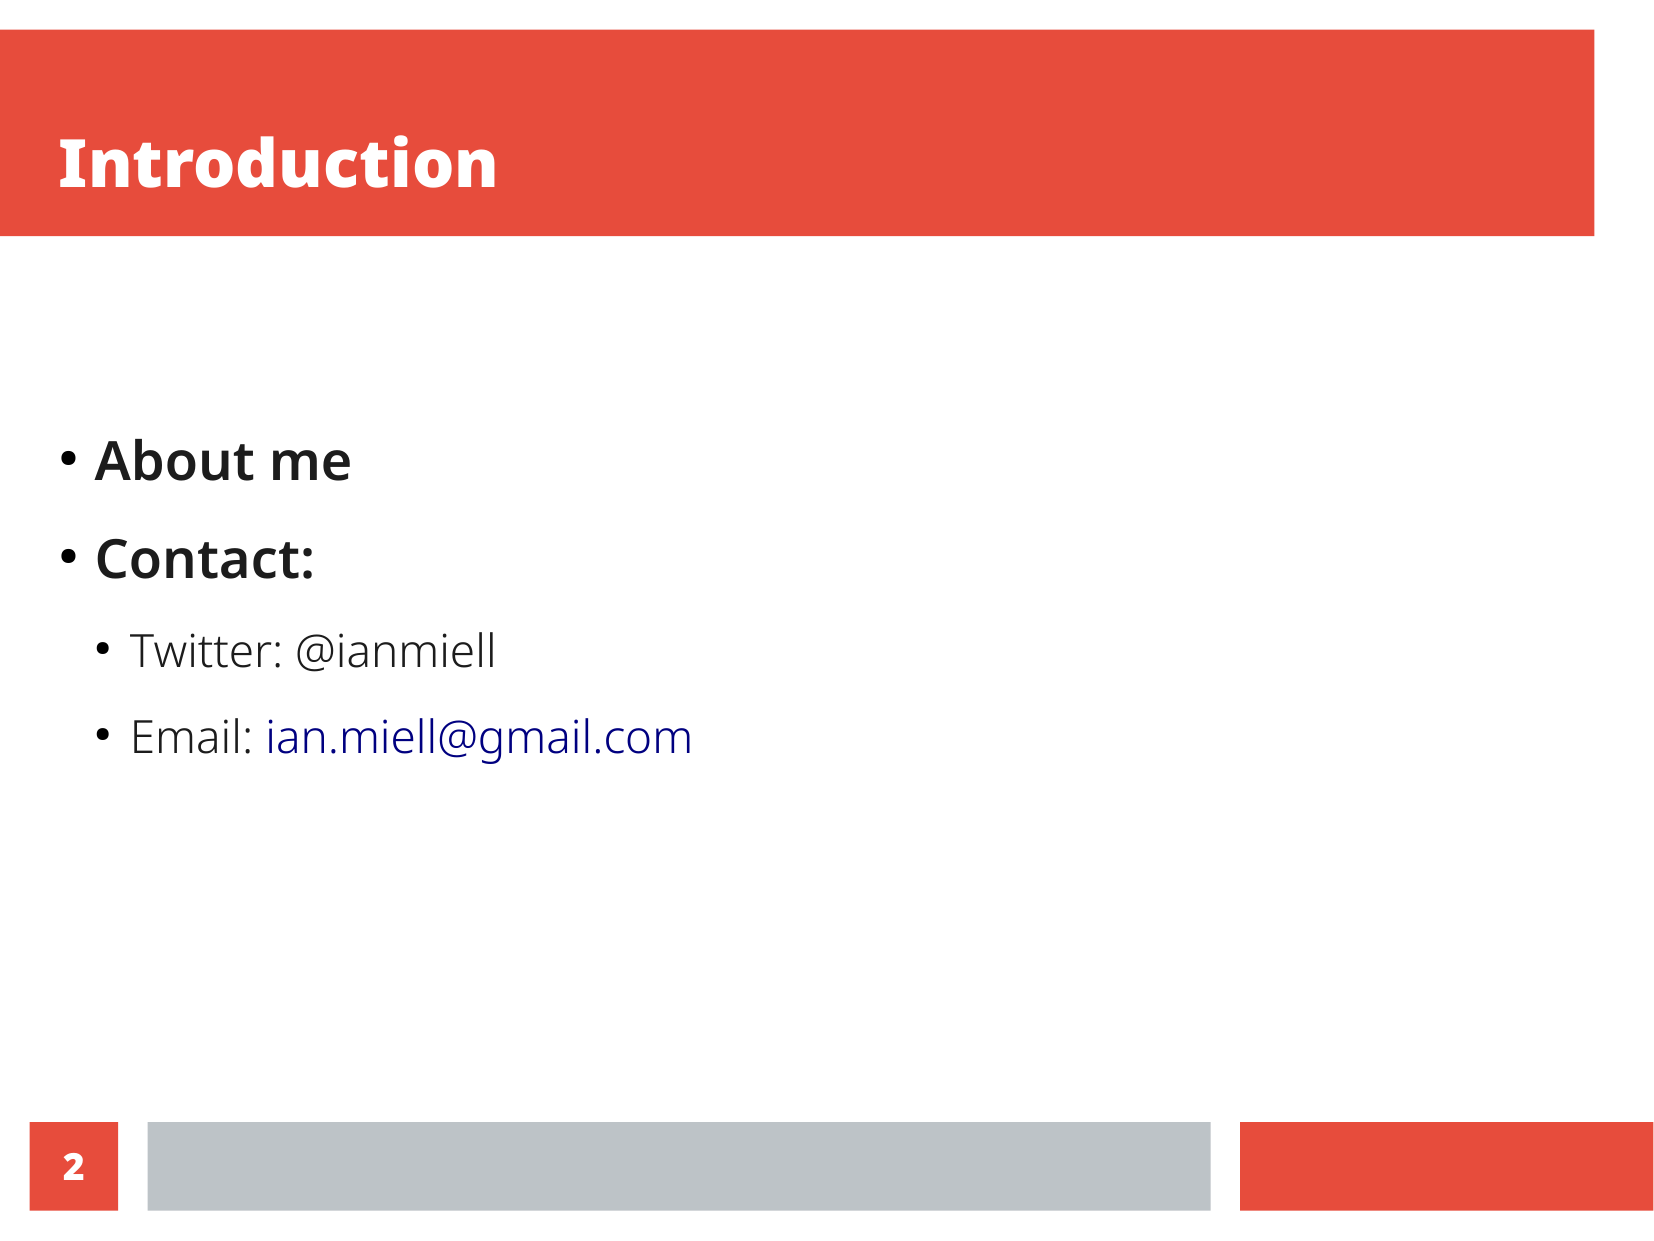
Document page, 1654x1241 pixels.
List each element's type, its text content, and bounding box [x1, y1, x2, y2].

list About me Contact: Twitter: @ianmiell Email: ian.miell@gmail.com [59, 324, 1565, 1093]
title Introduction [59, 59, 1595, 207]
